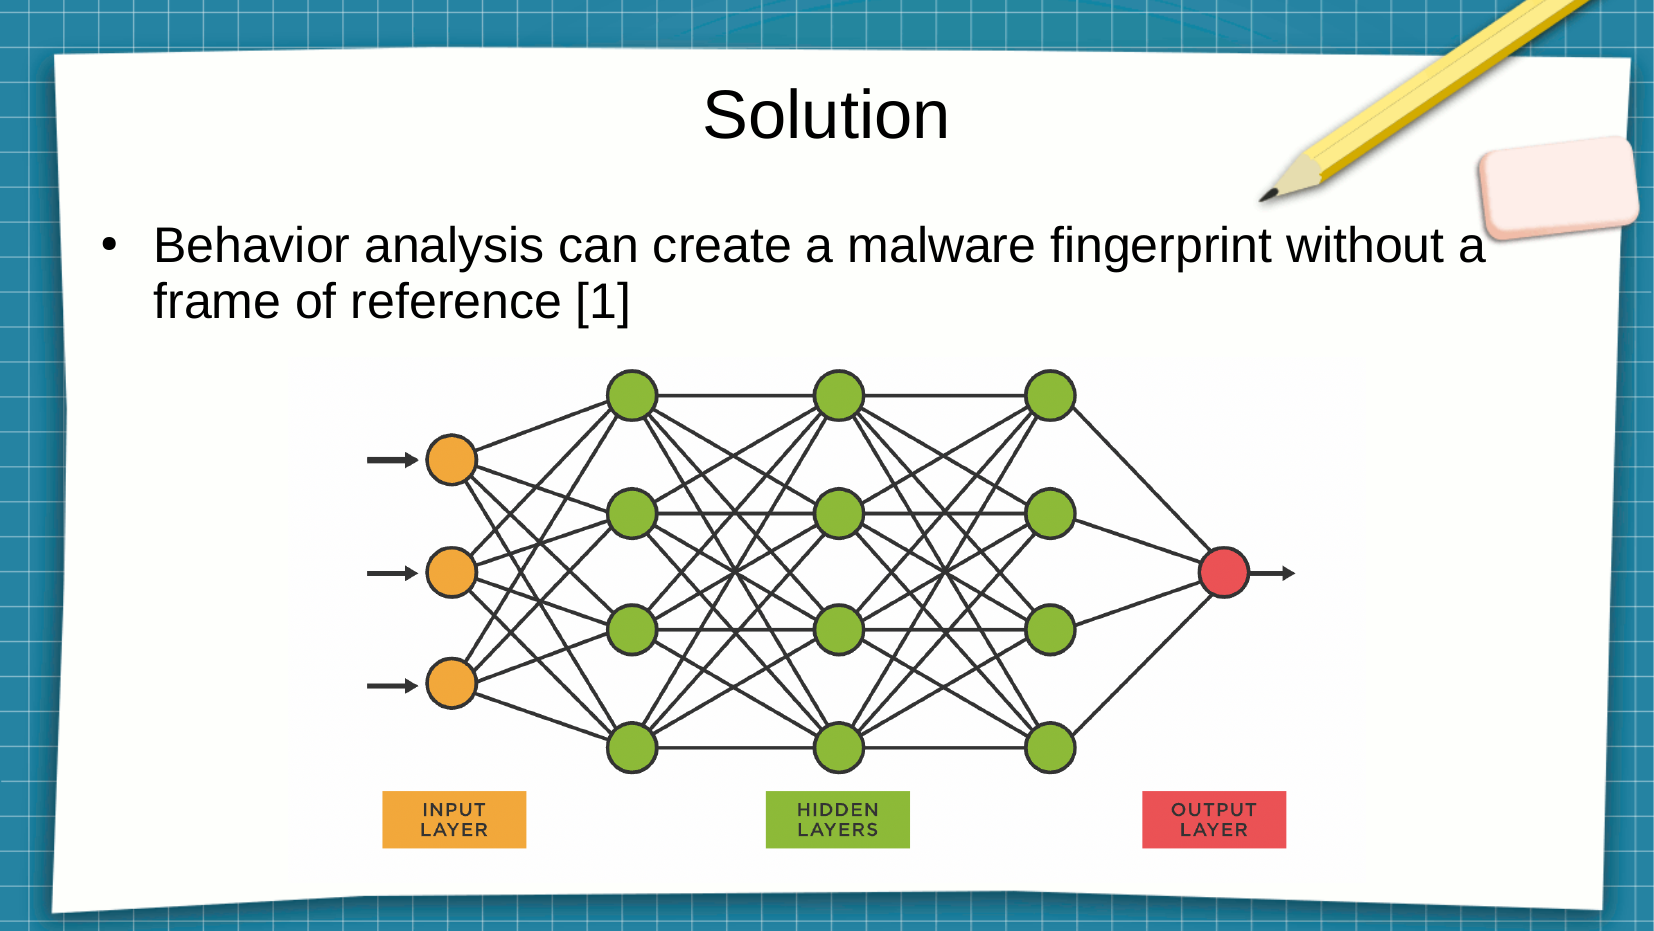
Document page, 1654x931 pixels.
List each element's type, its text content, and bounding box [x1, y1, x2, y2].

picture [0, 0, 1654, 931]
list Behavior analysis can create a malware fingerprint without a frame of reference [1] [82, 217, 1571, 758]
title Solution [82, 37, 1571, 193]
